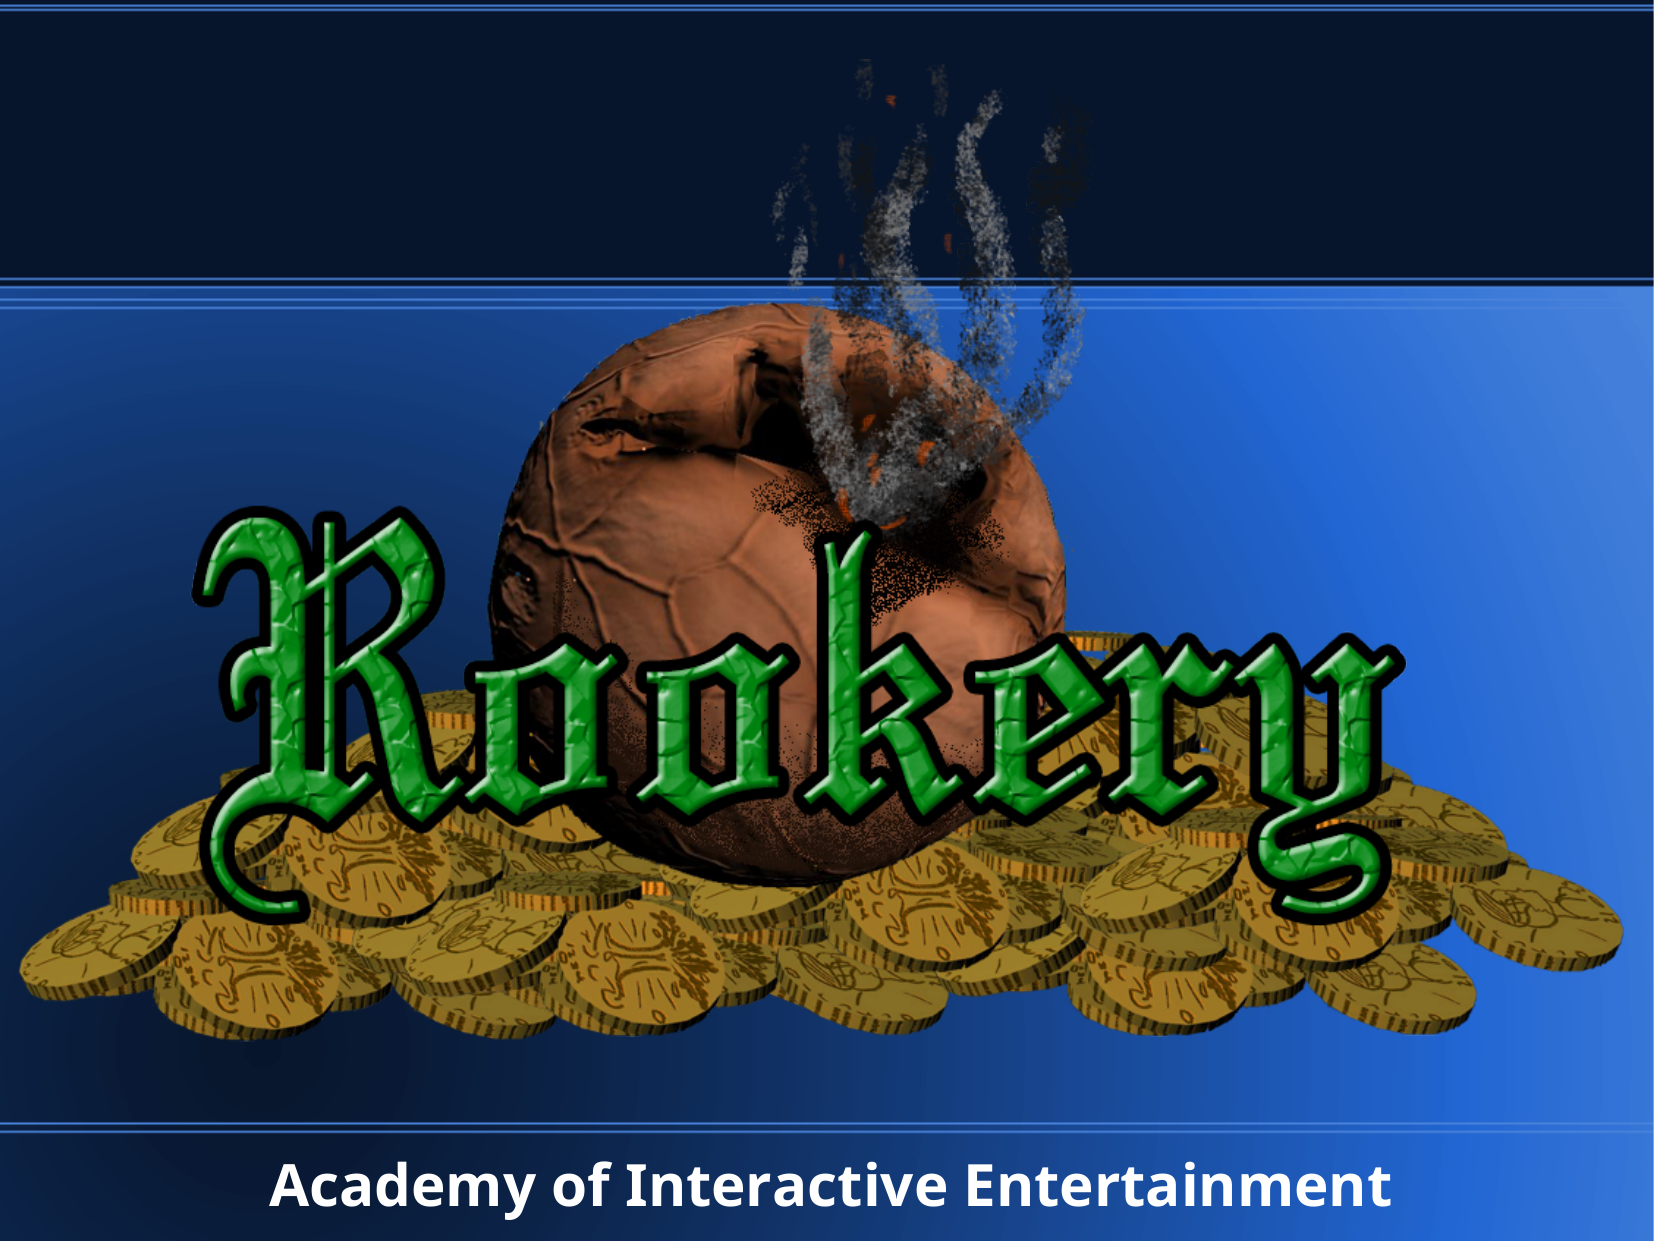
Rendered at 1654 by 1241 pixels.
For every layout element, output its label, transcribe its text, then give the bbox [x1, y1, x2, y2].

title Academy of Interactive Entertainment [86, 1080, 1576, 1241]
picture [0, 0, 1654, 1241]
